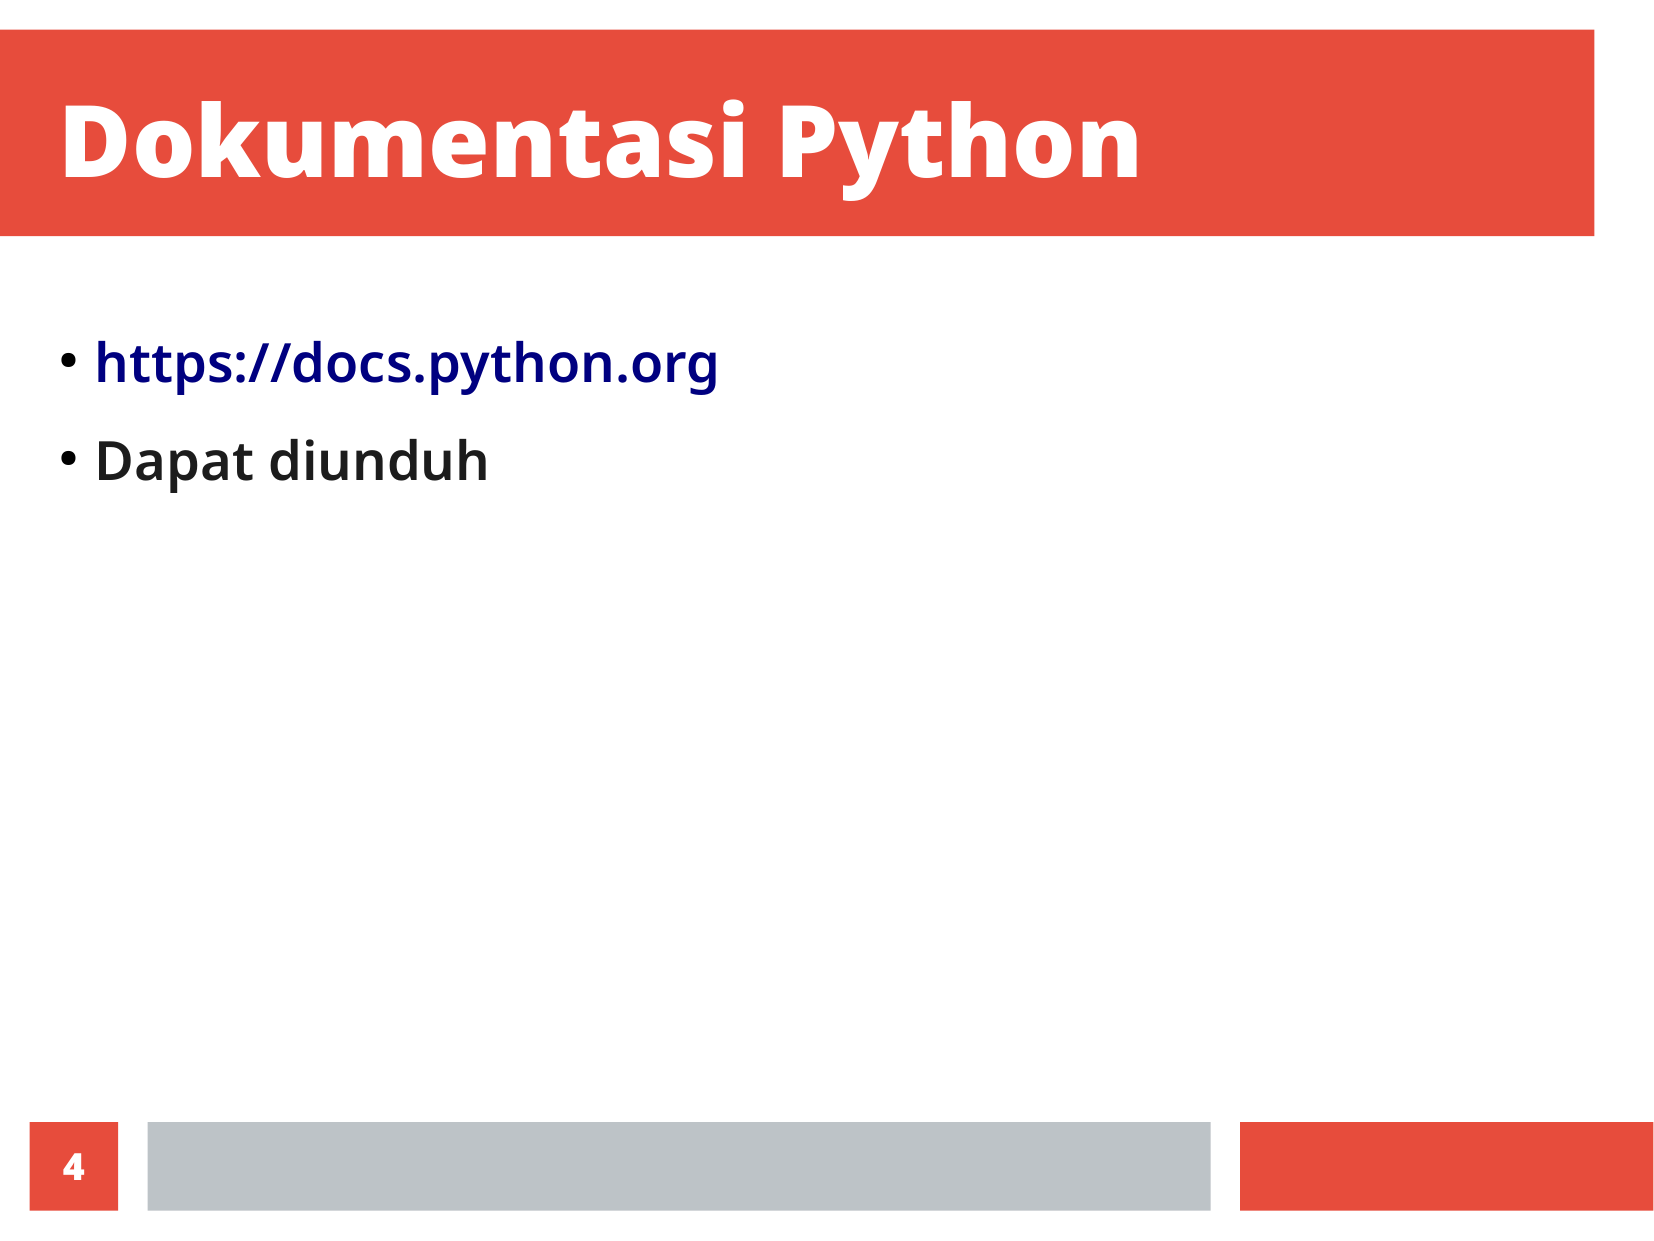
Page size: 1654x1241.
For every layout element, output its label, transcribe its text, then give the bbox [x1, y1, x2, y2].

title Dokumentasi Python [59, 59, 1595, 207]
list https://docs.python.org Dapat diunduh [59, 324, 1565, 1093]
